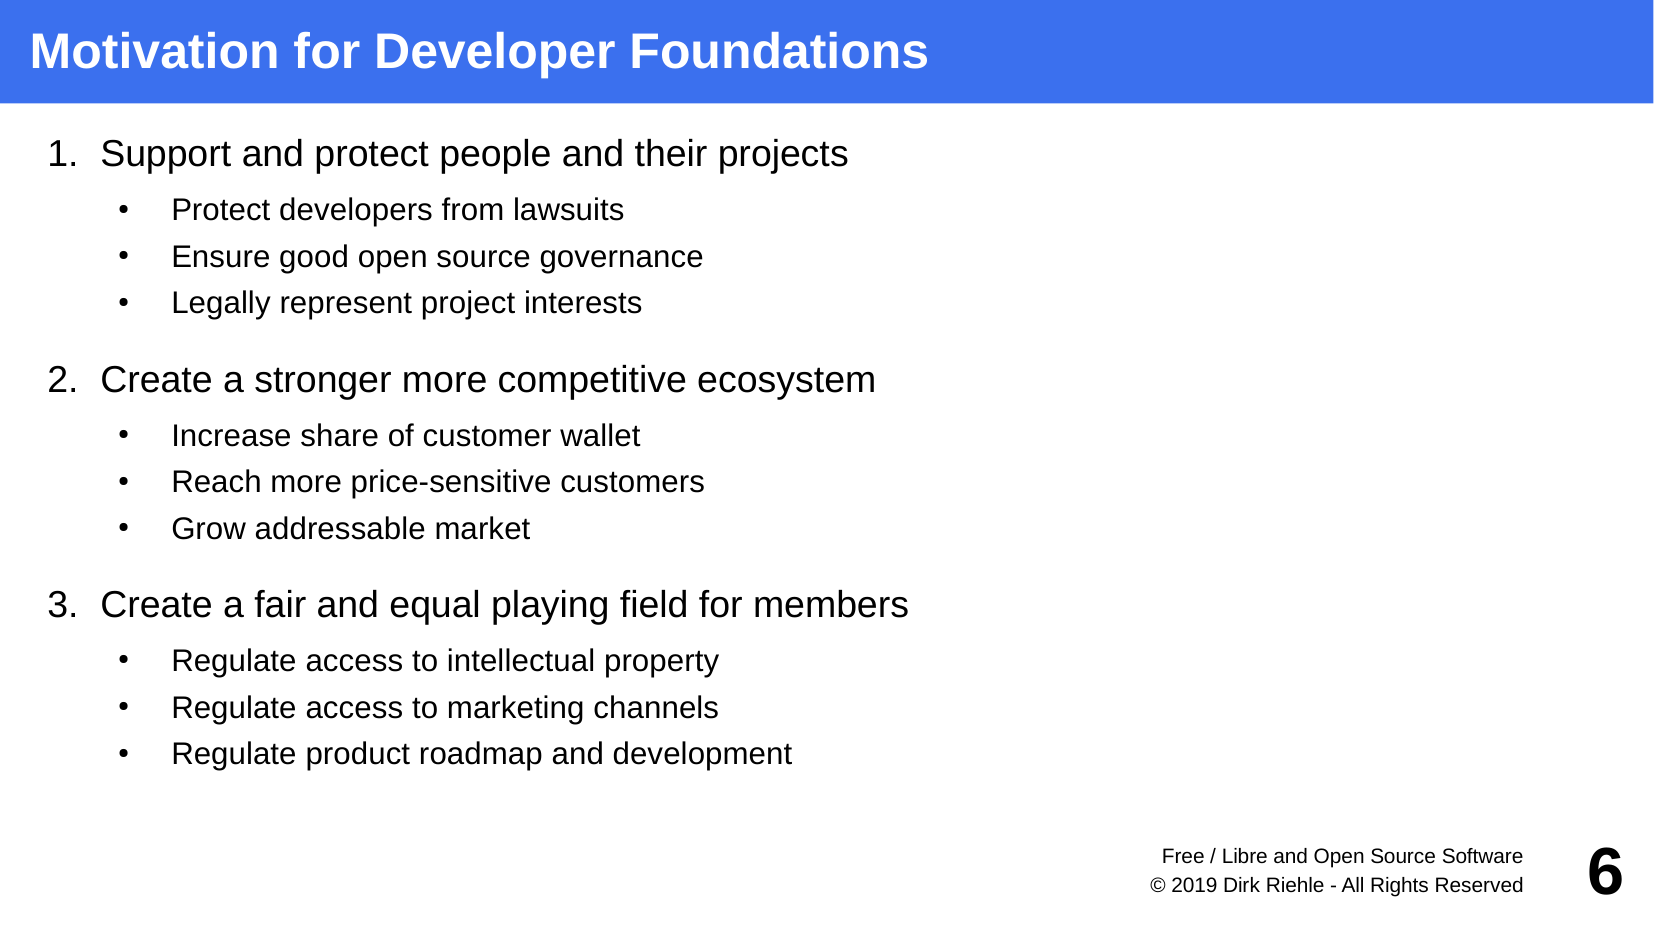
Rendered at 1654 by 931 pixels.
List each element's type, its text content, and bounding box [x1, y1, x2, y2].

title Motivation for Developer Foundations [0, 0, 1654, 104]
list Support and protect people and their projects Protect developers from lawsuits Ensure good open source governance Legally represent project interests Create a stronger more competitive ecosystem Increase share of customer wallet Reach more price-sensitive customers Grow addressable market Create a fair and equal playing field for members Regulate access to intellectual property Regulate access to marketing channels Regulate product roadmap and development [29, 132, 1625, 813]
